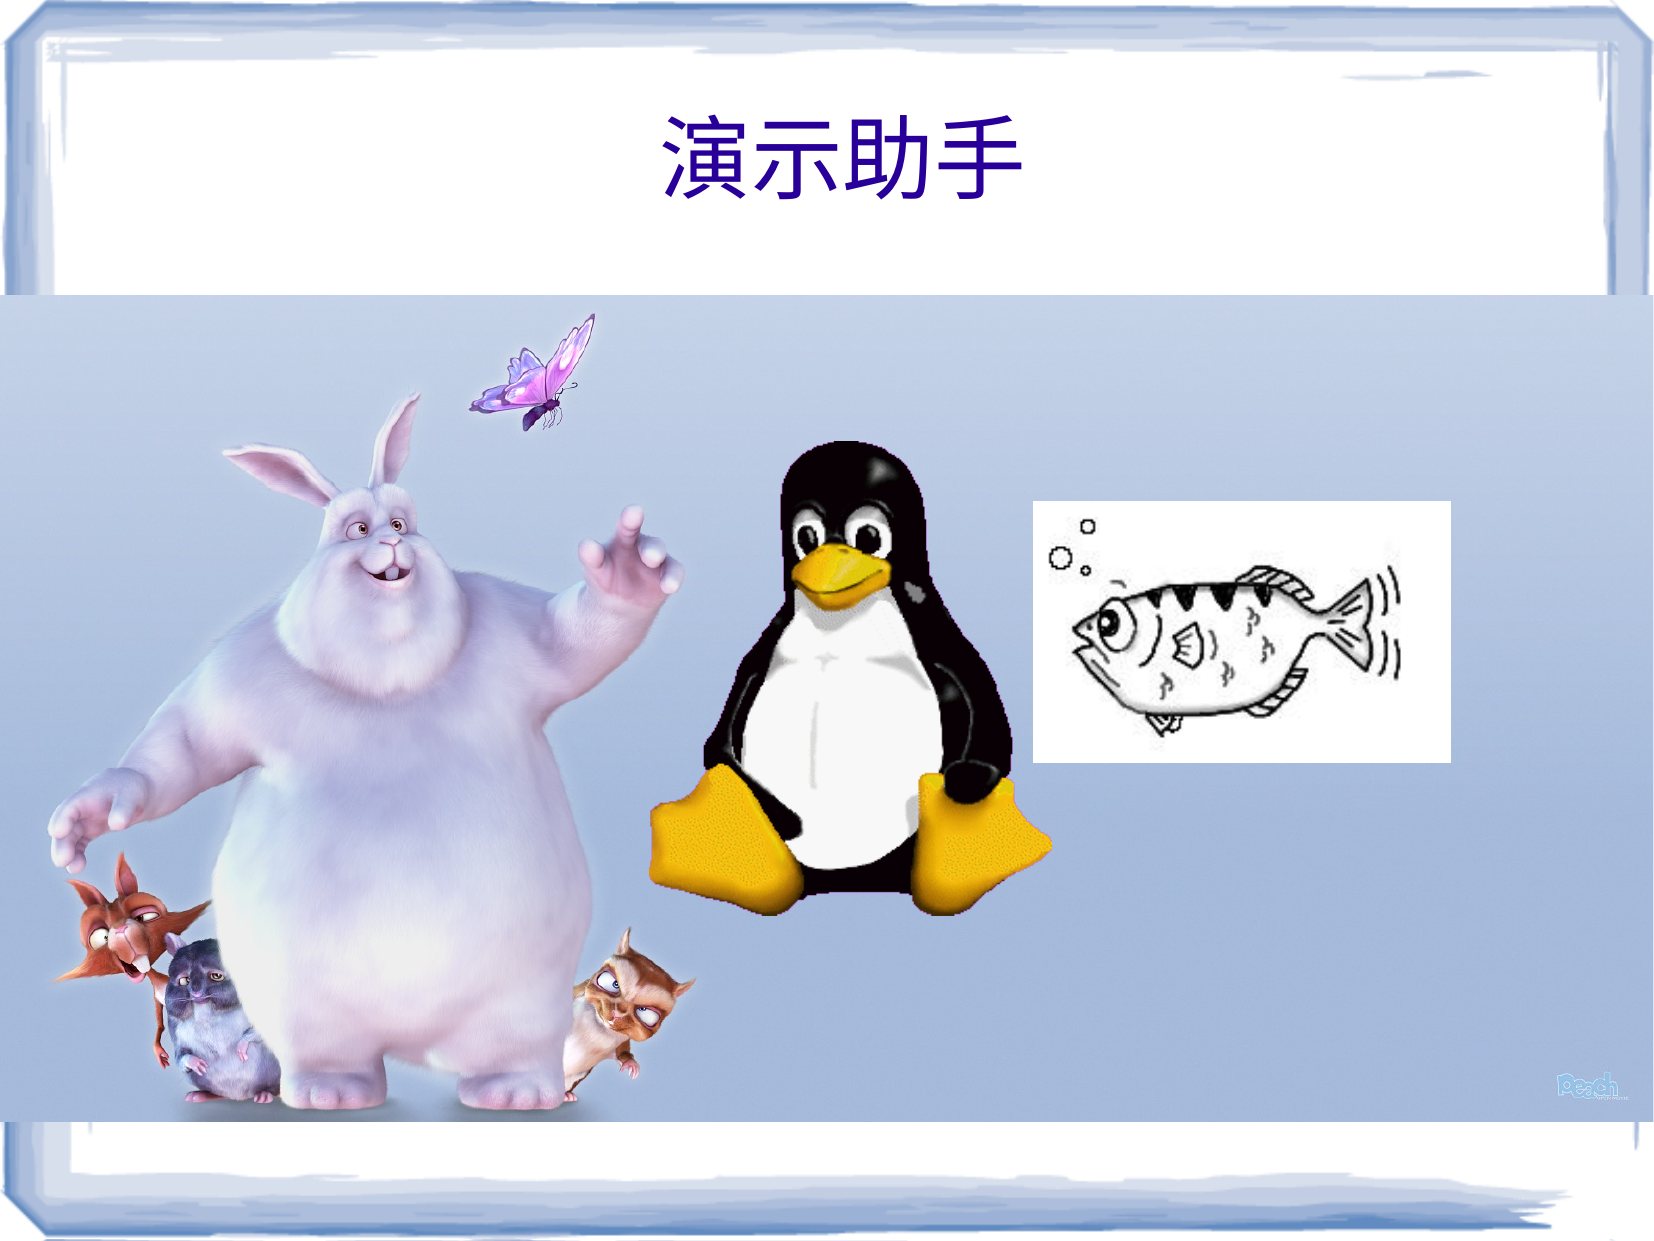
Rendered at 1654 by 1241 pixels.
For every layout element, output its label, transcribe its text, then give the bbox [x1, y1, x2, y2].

title 演示助手 [82, 49, 1571, 257]
picture [0, 0, 1654, 1241]
